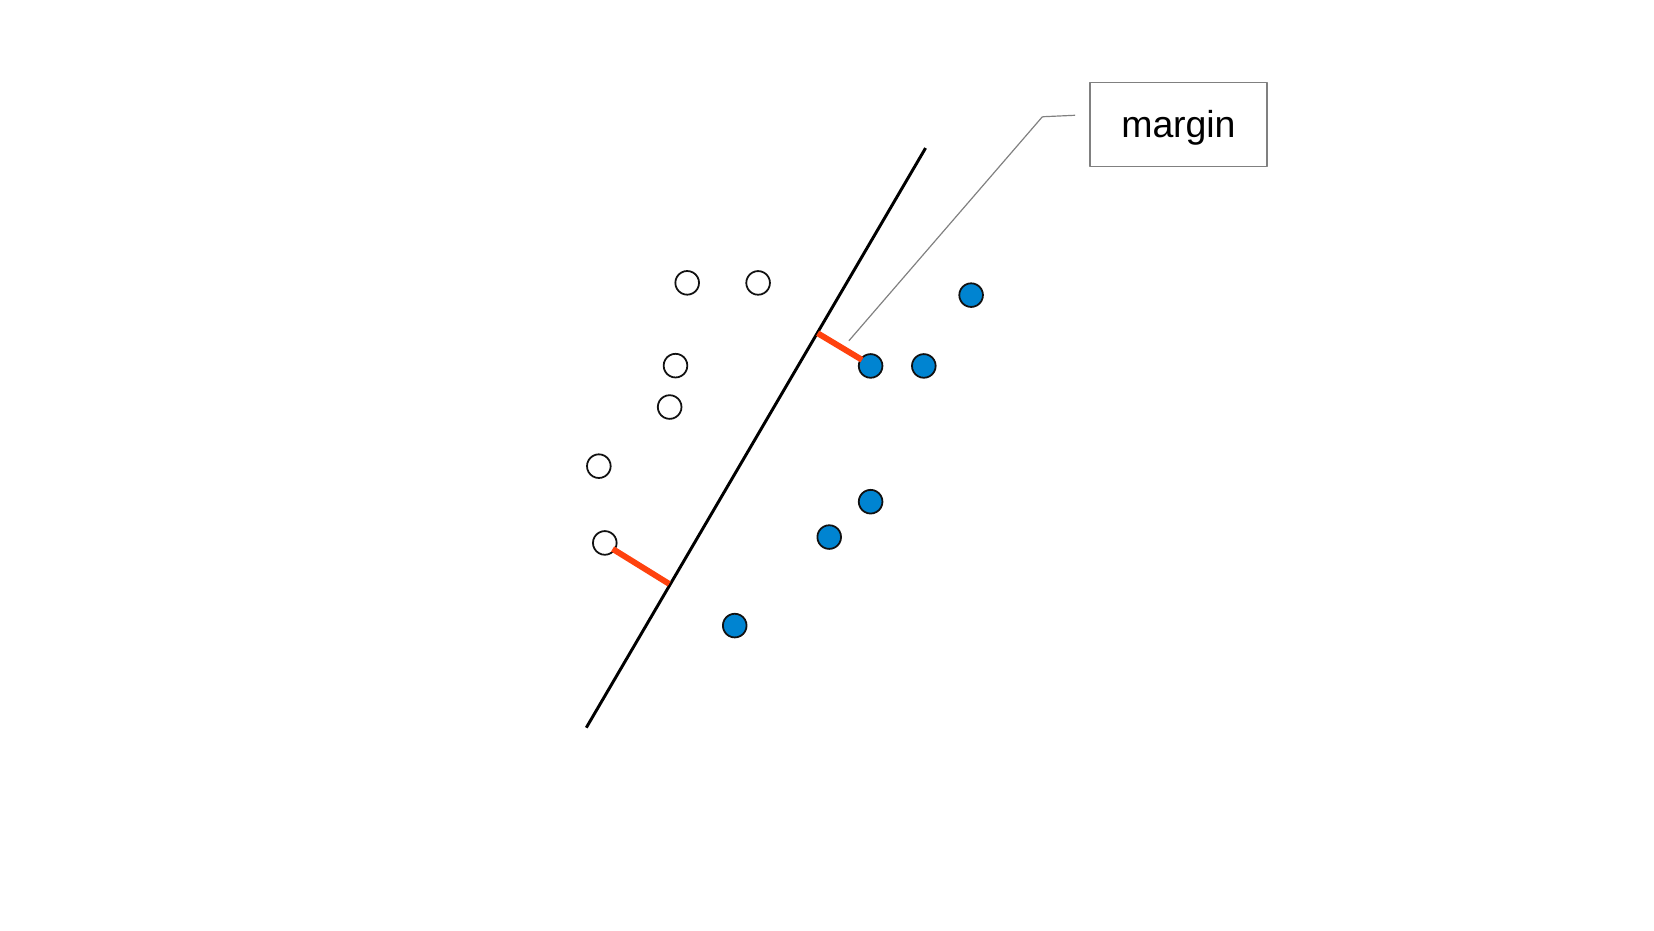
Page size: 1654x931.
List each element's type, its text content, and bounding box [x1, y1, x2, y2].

text_box [817, 525, 842, 549]
text_box [858, 354, 883, 378]
text_box [911, 354, 936, 378]
text_box margin [1090, 83, 1267, 167]
text_box [722, 613, 747, 638]
text_box [858, 489, 883, 514]
text_box [959, 283, 983, 307]
